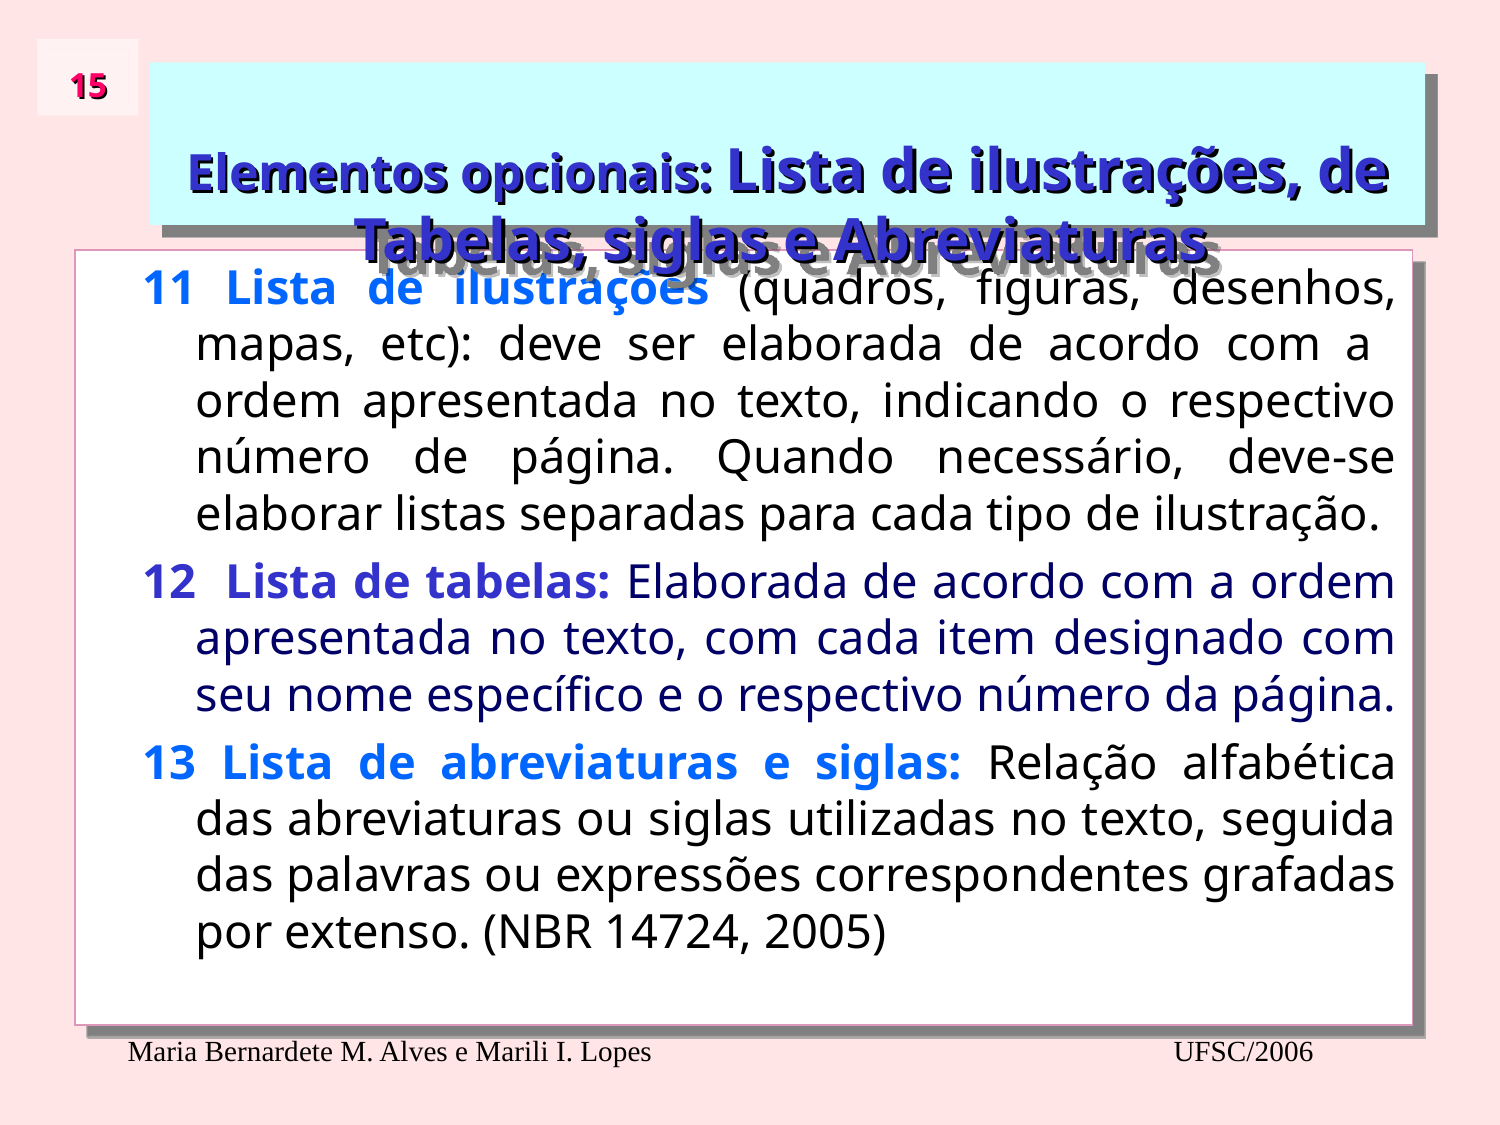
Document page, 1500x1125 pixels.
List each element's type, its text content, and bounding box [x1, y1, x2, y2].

title Elementos opcionais: Lista de ilustrações, de Tabelas, siglas e Abreviaturas [150, 62, 1426, 225]
list 11 Lista de ilustrações (quadros, figuras, desenhos, mapas, etc): deve ser elaborada de acordo com a ordem apresentada no texto, indicando o respectivo número de página. Quando necessário, deve-se elaborar listas separadas para cada tipo de ilustração. 12 Lista de tabelas: Elaborada de acordo com a ordem apresentada no texto, com cada item designado com seu nome específico e o respectivo número da página. 13 Lista de abreviaturas e siglas: Relação alfabética das abreviaturas ou siglas utilizadas no texto, seguida das palavras ou expressões correspondentes grafadas por extenso. (NBR 14724, 2005) [75, 249, 1413, 1025]
text_box UFSC/2006 [1062, 1039, 1426, 1101]
text_box 15 [37, 39, 139, 116]
text_box Maria Bernardete M. Alves e Marili I. Lopes [112, 1039, 901, 1101]
